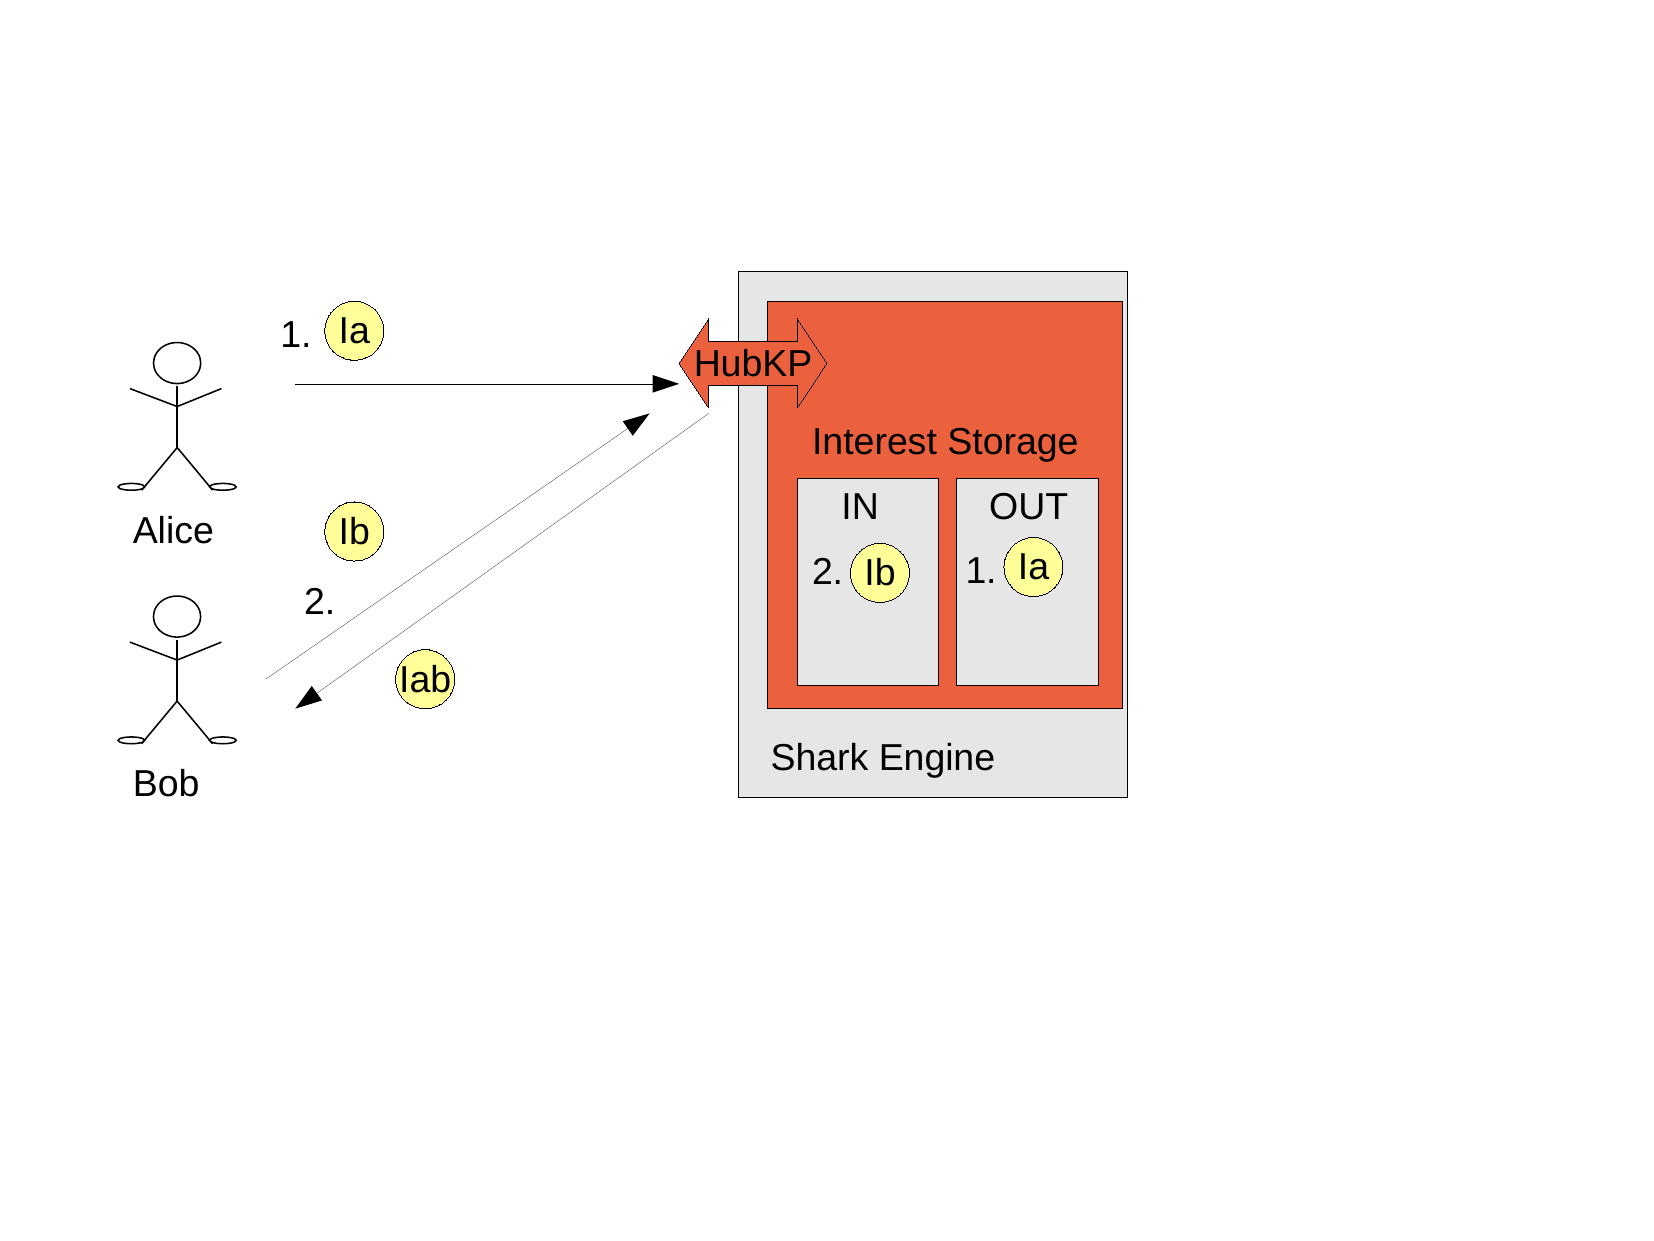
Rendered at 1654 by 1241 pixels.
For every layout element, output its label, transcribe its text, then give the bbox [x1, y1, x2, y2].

text_box OUT [974, 478, 1111, 536]
text_box IN [826, 478, 916, 538]
text_box Alice [118, 501, 229, 559]
text_box 1. [265, 305, 327, 363]
text_box Ia [327, 301, 384, 361]
text_box 1. [950, 541, 1012, 599]
text_box Shark Engine [755, 728, 1081, 786]
text_box Ia [1012, 537, 1063, 597]
text_box Iab [395, 649, 455, 709]
text_box Bob [118, 755, 215, 813]
text_box Interest Storage [797, 413, 1123, 473]
text_box Ib [324, 501, 384, 562]
text_box 2. [289, 572, 351, 630]
text_box [738, 271, 1128, 798]
text_box 2. [797, 543, 916, 603]
text_box HubKP [679, 318, 827, 408]
